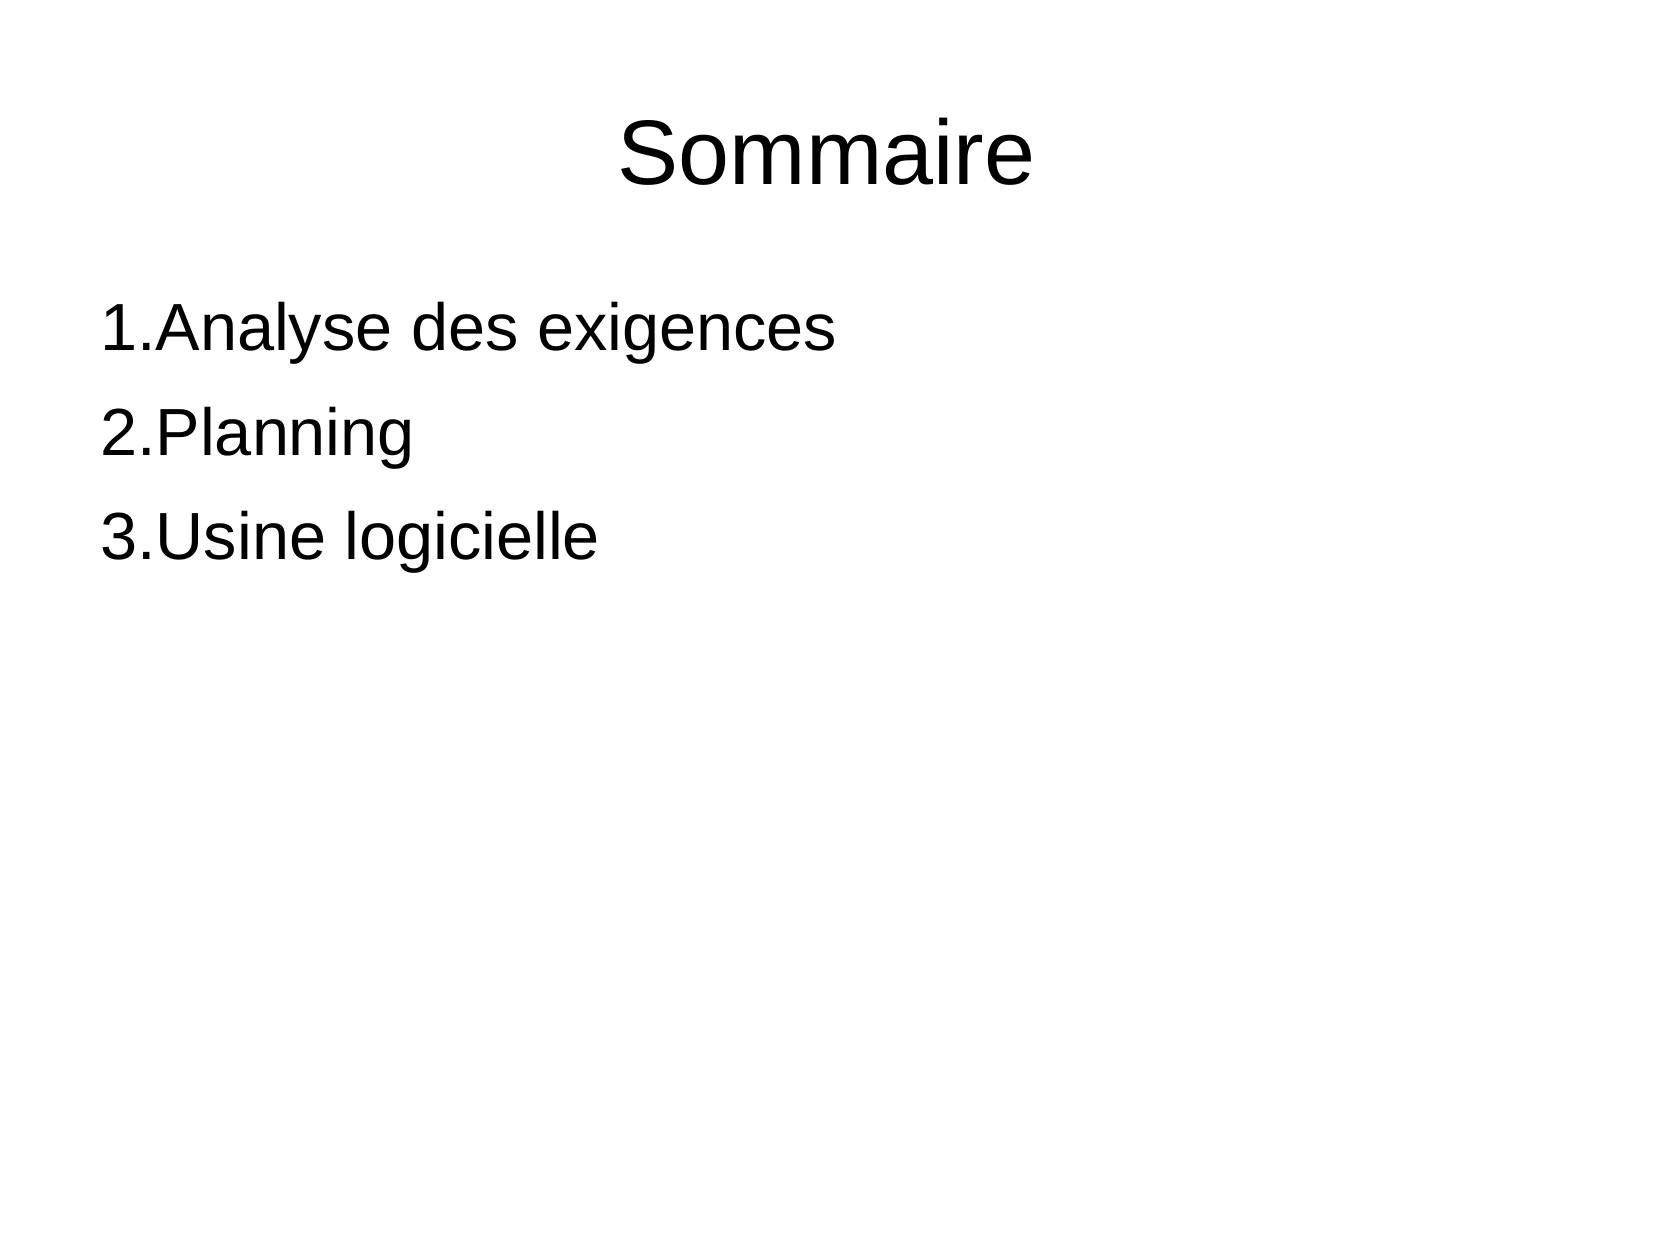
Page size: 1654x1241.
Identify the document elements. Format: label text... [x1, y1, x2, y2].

list Analyse des exigences Planning Usine logicielle [82, 290, 1571, 1010]
title Sommaire [82, 49, 1571, 257]
